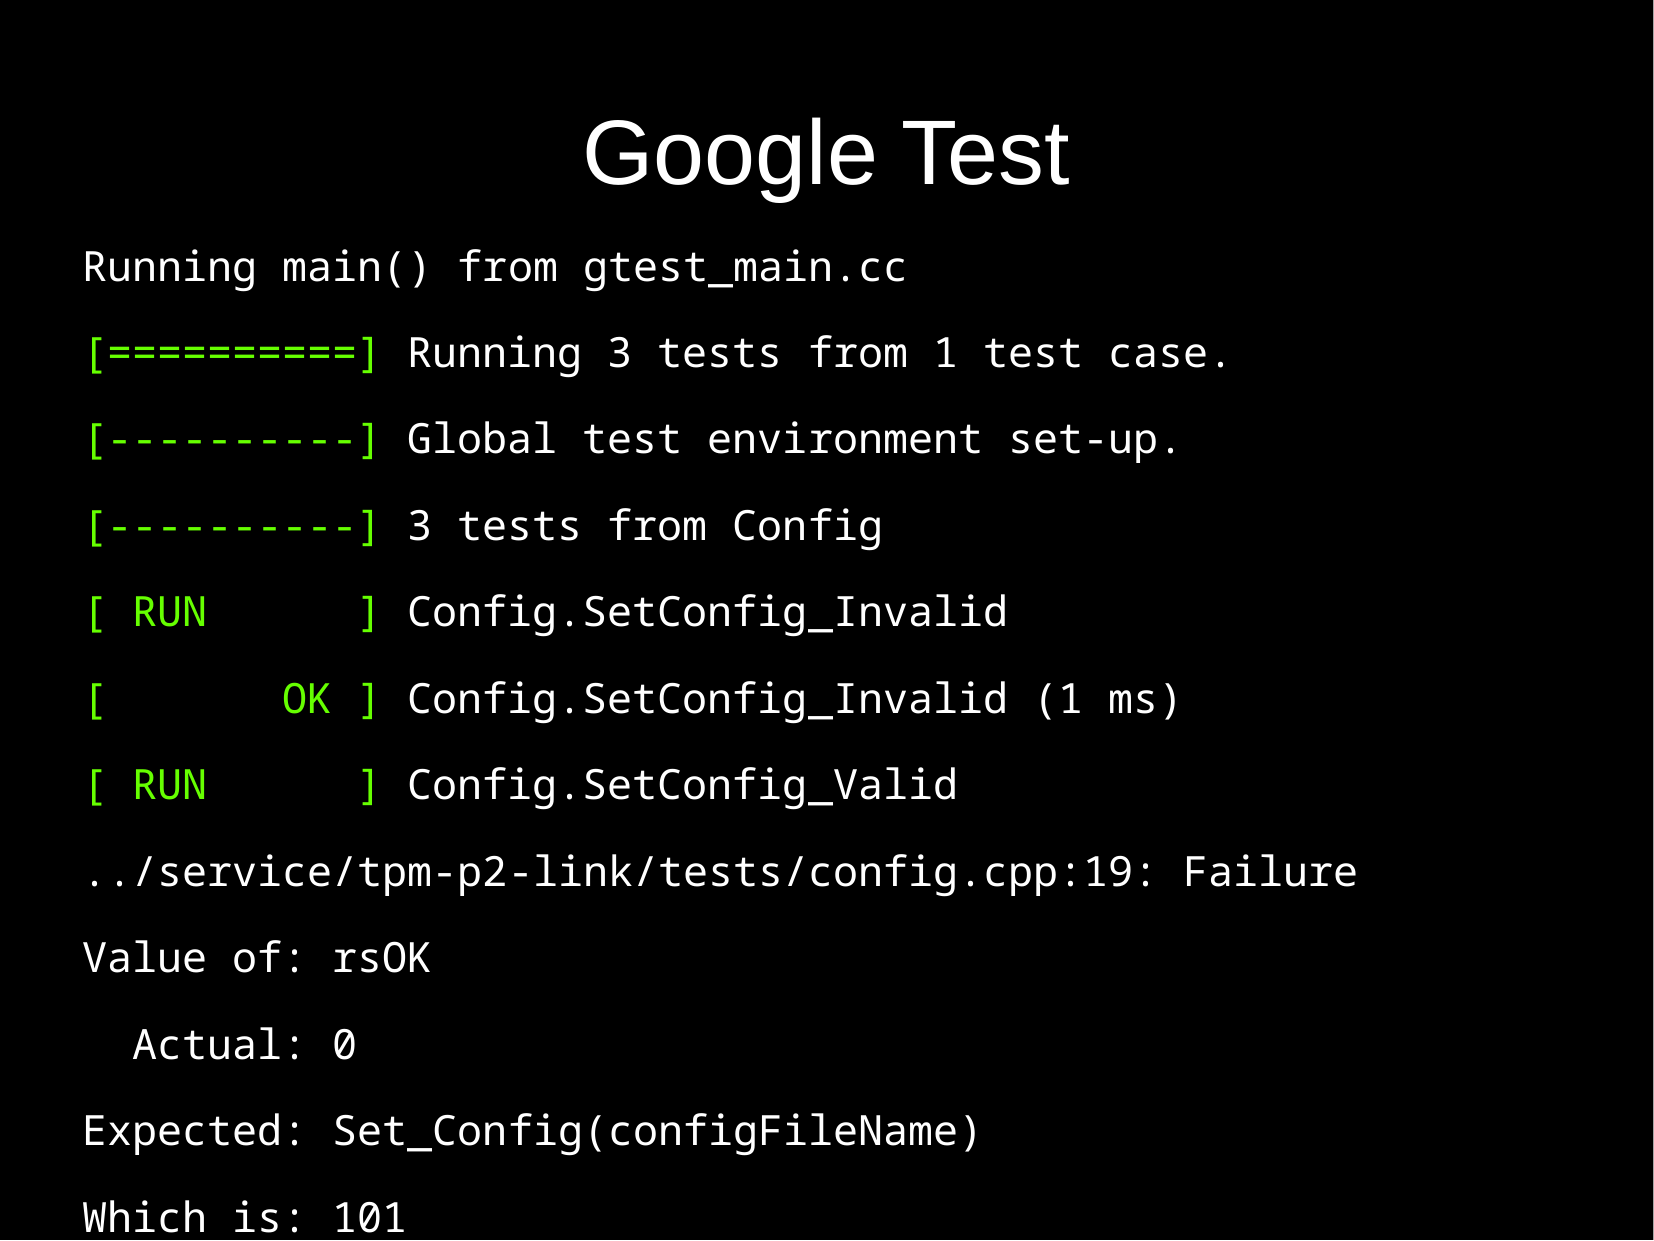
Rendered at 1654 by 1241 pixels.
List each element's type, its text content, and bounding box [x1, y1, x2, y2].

title Google Test [82, 49, 1571, 236]
list Running main() from gtest_main.cc [==========] Running 3 tests from 1 test case. [----------] Global test environment set-up. [----------] 3 tests from Config [ RUN ] Config.SetConfig_Invalid [ OK ] Config.SetConfig_Invalid (1 ms) [ RUN ] Config.SetConfig_Valid ../service/tpm-p2-link/tests/config.cpp:19: Failure Value of: rsOK Actual: 0 Expected: Set_Config(configFileName) Which is: 101 [ FAILED ] Config.SetConfig_Valid (1 ms) [82, 236, 1571, 1241]
